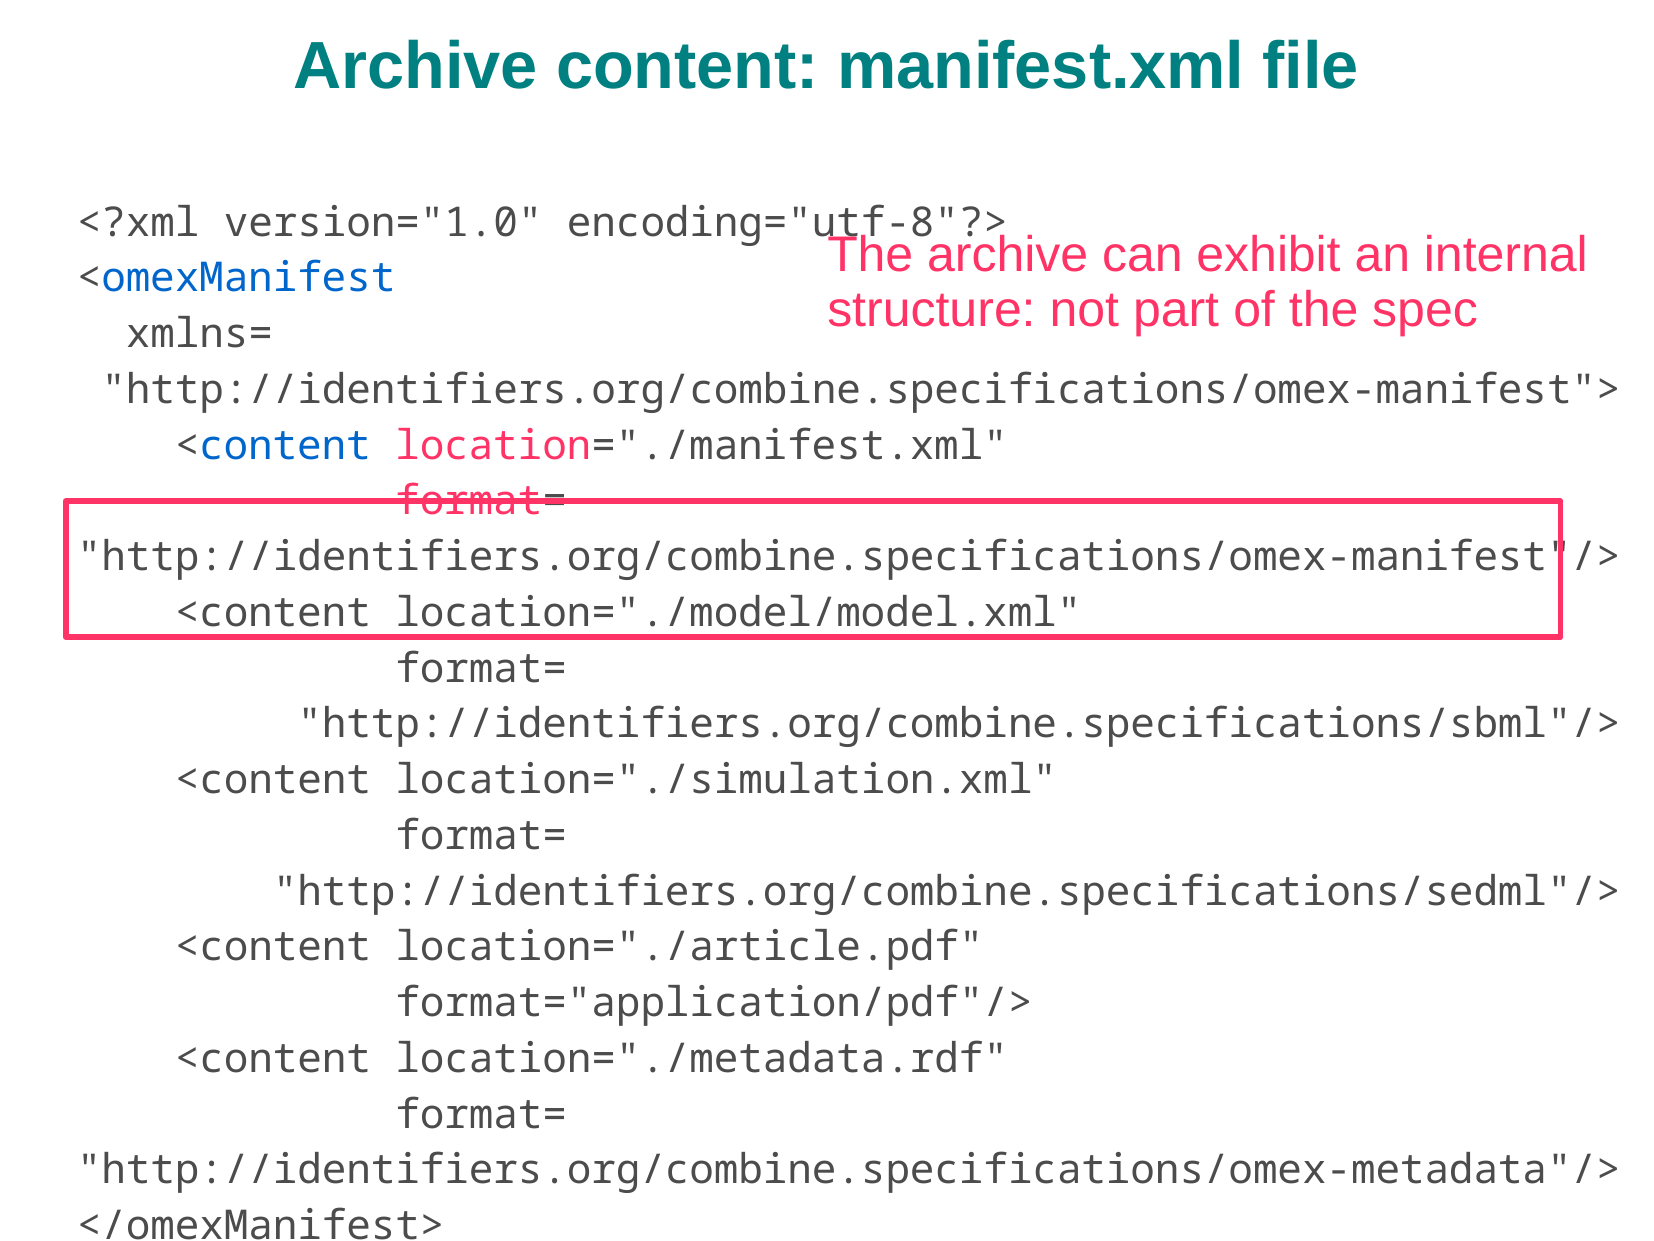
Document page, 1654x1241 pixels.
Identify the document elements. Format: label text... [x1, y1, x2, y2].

list <?xml version="1.0" encoding="utf-8"?> <omexManifest xmlns= "http://identifiers.org/combine.specifications/omex-manifest"> <content location="./manifest.xml" format= "http://identifiers.org/combine.specifications/omex-manifest"/> <content location="./model/model.xml" format= "http://identifiers.org/combine.specifications/sbml"/> <content location="./simulation.xml" format= "http://identifiers.org/combine.specifications/sedml"/> <content location="./article.pdf" format="application/pdf"/> <content location="./metadata.rdf" format= "http://identifiers.org/combine.specifications/omex-metadata"/> </omexManifest> [76, 504, 1558, 634]
text_box The archive can exhibit an internal structure: not part of the spec [812, 218, 1603, 345]
title Archive content: manifest.xml file [82, 2, 1571, 129]
list <?xml version="1.0" encoding="utf-8"?> <omexManifest xmlns= "http://identifiers.org/combine.specifications/omex-manifest"> <content location="./manifest.xml" format= "http://identifiers.org/combine.specifications/omex-manifest"/> <content location="./model/model.xml" format= "http://identifiers.org/combine.specifications/sbml"/> <content location="./simulation.xml" format= "http://identifiers.org/combine.specifications/sedml"/> <content location="./article.pdf" format="application/pdf"/> <content location="./metadata.rdf" format= "http://identifiers.org/combine.specifications/omex-metadata"/> </omexManifest> [76, 192, 1654, 1241]
